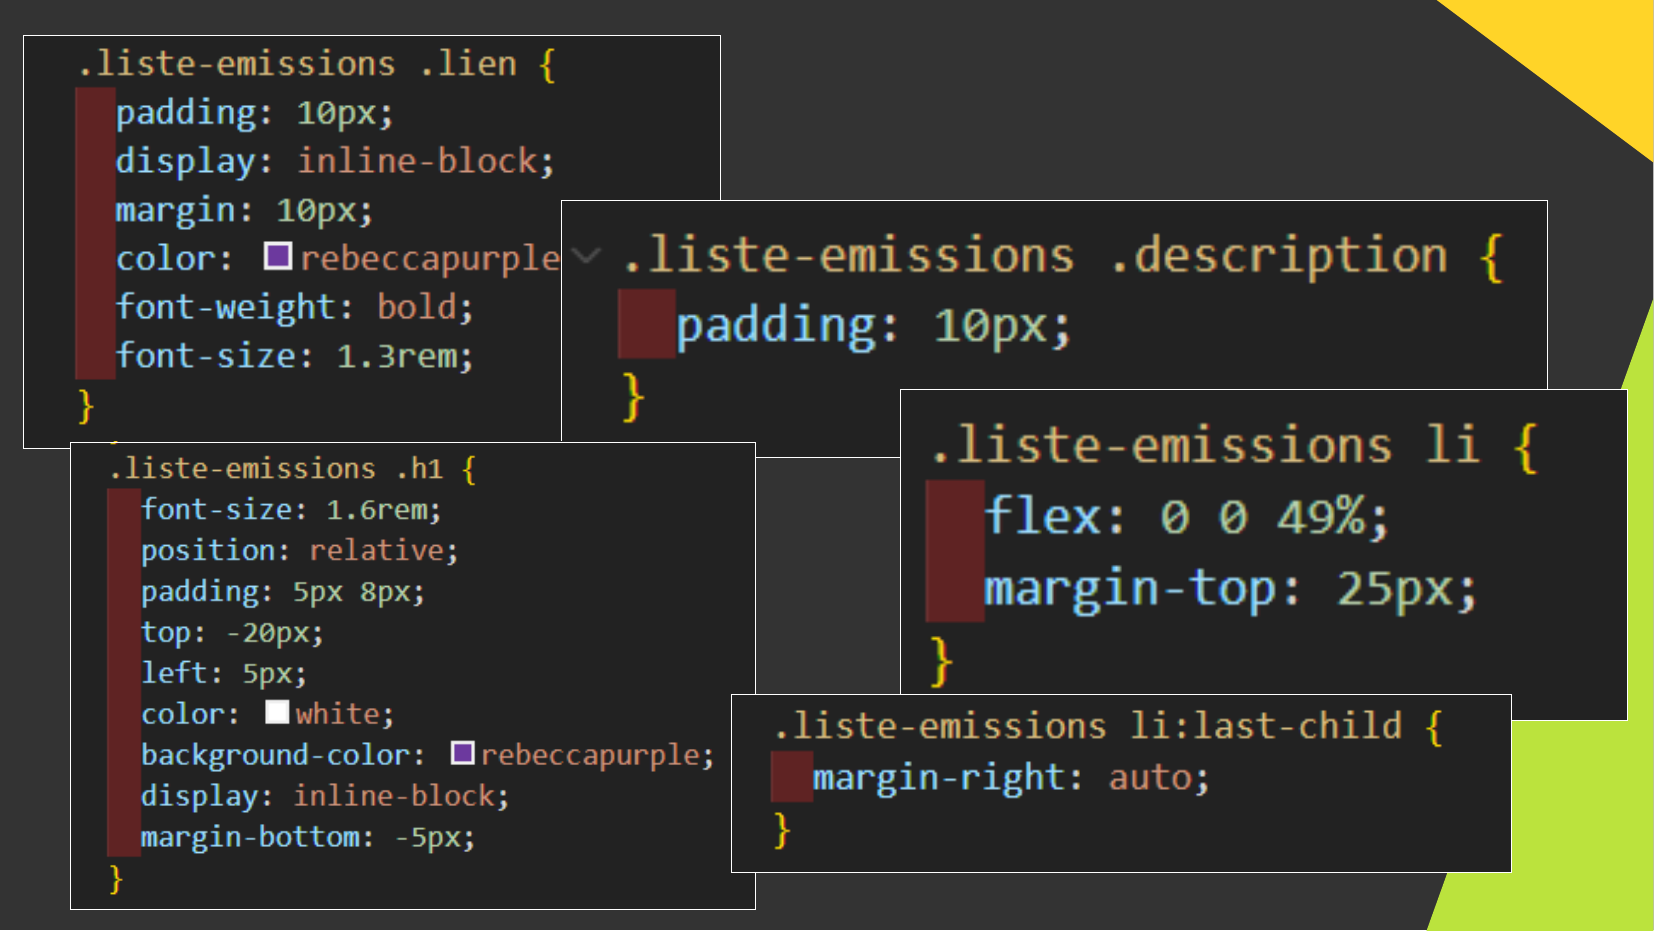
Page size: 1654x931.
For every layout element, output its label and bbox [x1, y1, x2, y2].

text_box [1436, 0, 1654, 163]
text_box [1426, 296, 1654, 931]
picture [23, 35, 1628, 910]
